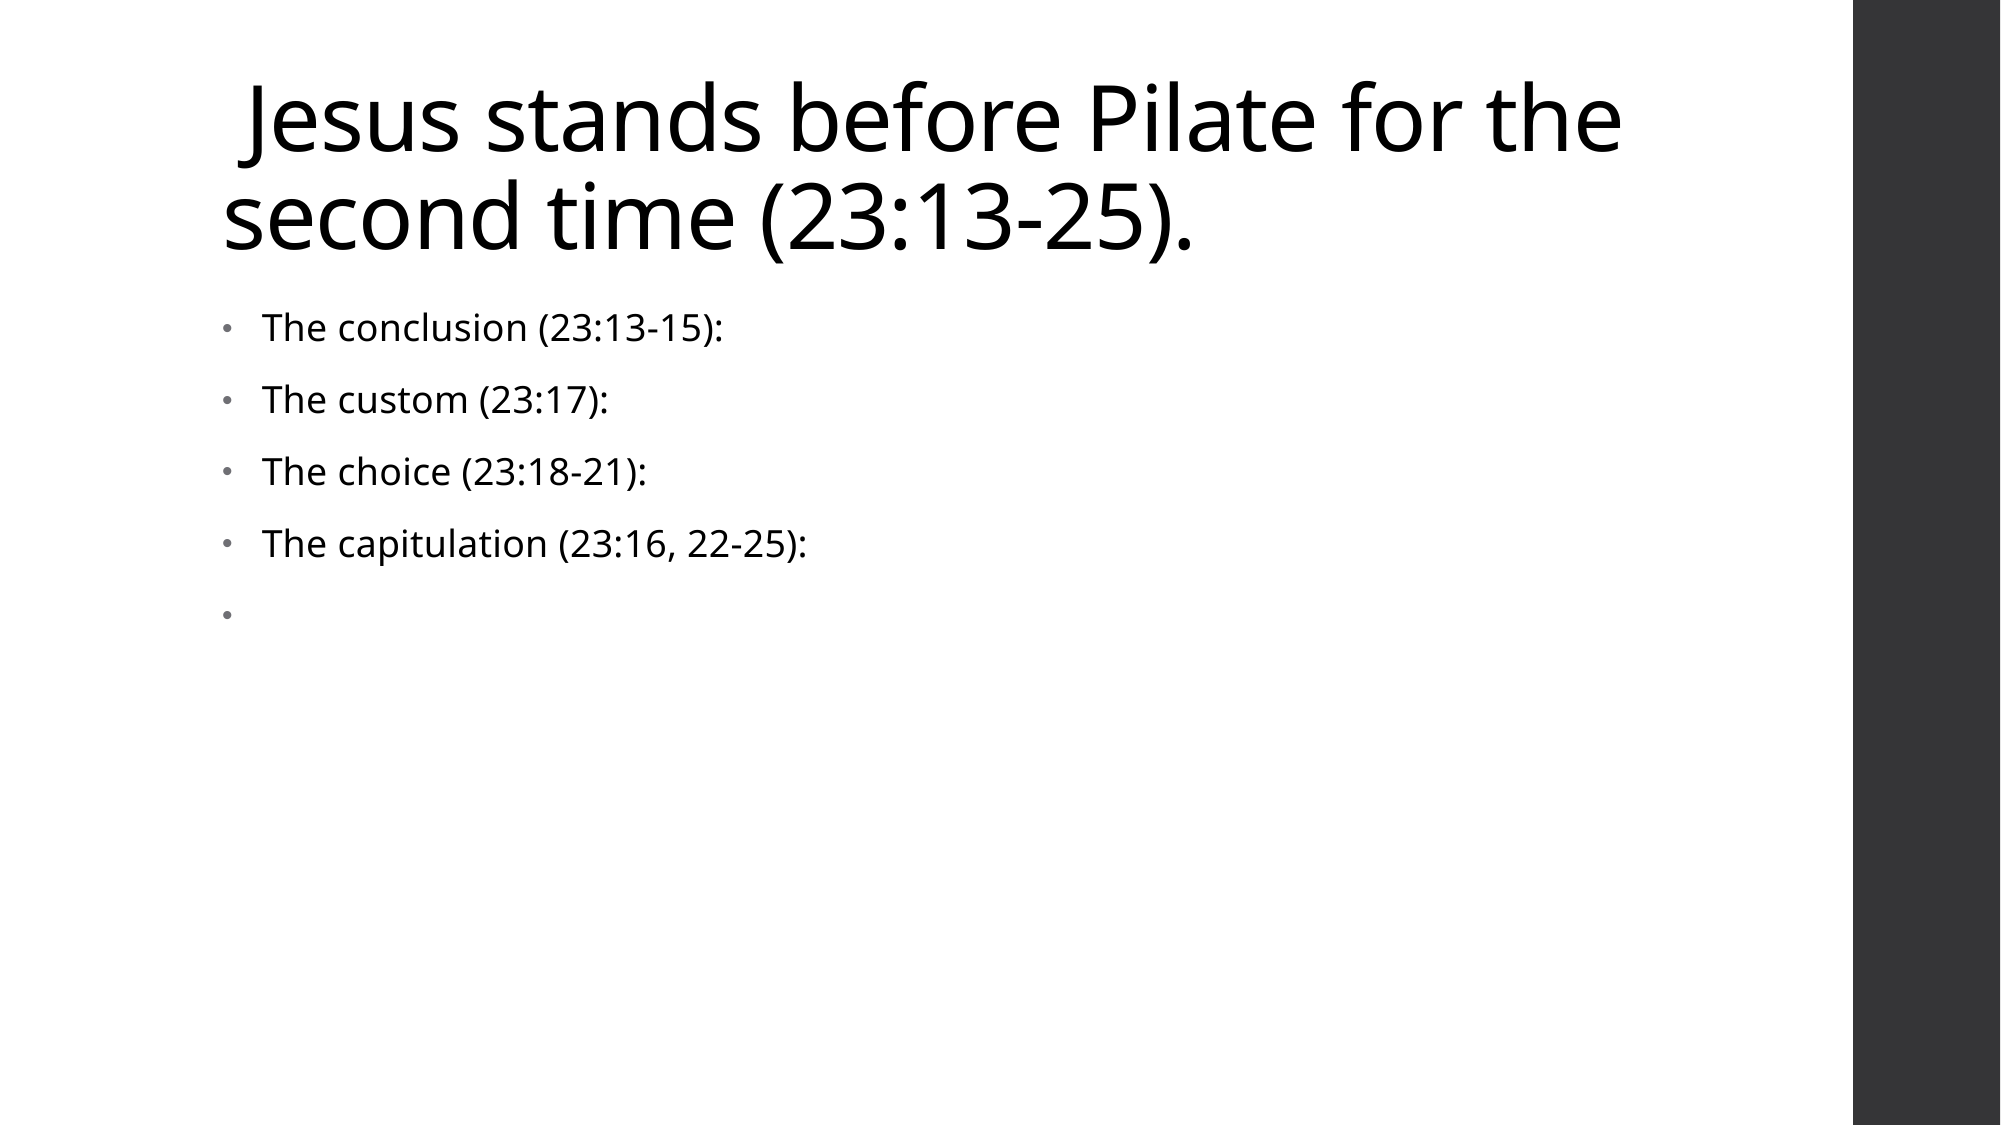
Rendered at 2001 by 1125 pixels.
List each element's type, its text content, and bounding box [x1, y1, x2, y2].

list The conclusion (23:13-15): The custom (23:17): The choice (23:18-21): The capitulation (23:16, 22-25): [206, 299, 1617, 1014]
title Jesus stands before Pilate for the second time (23:13-25). [206, 60, 1797, 278]
